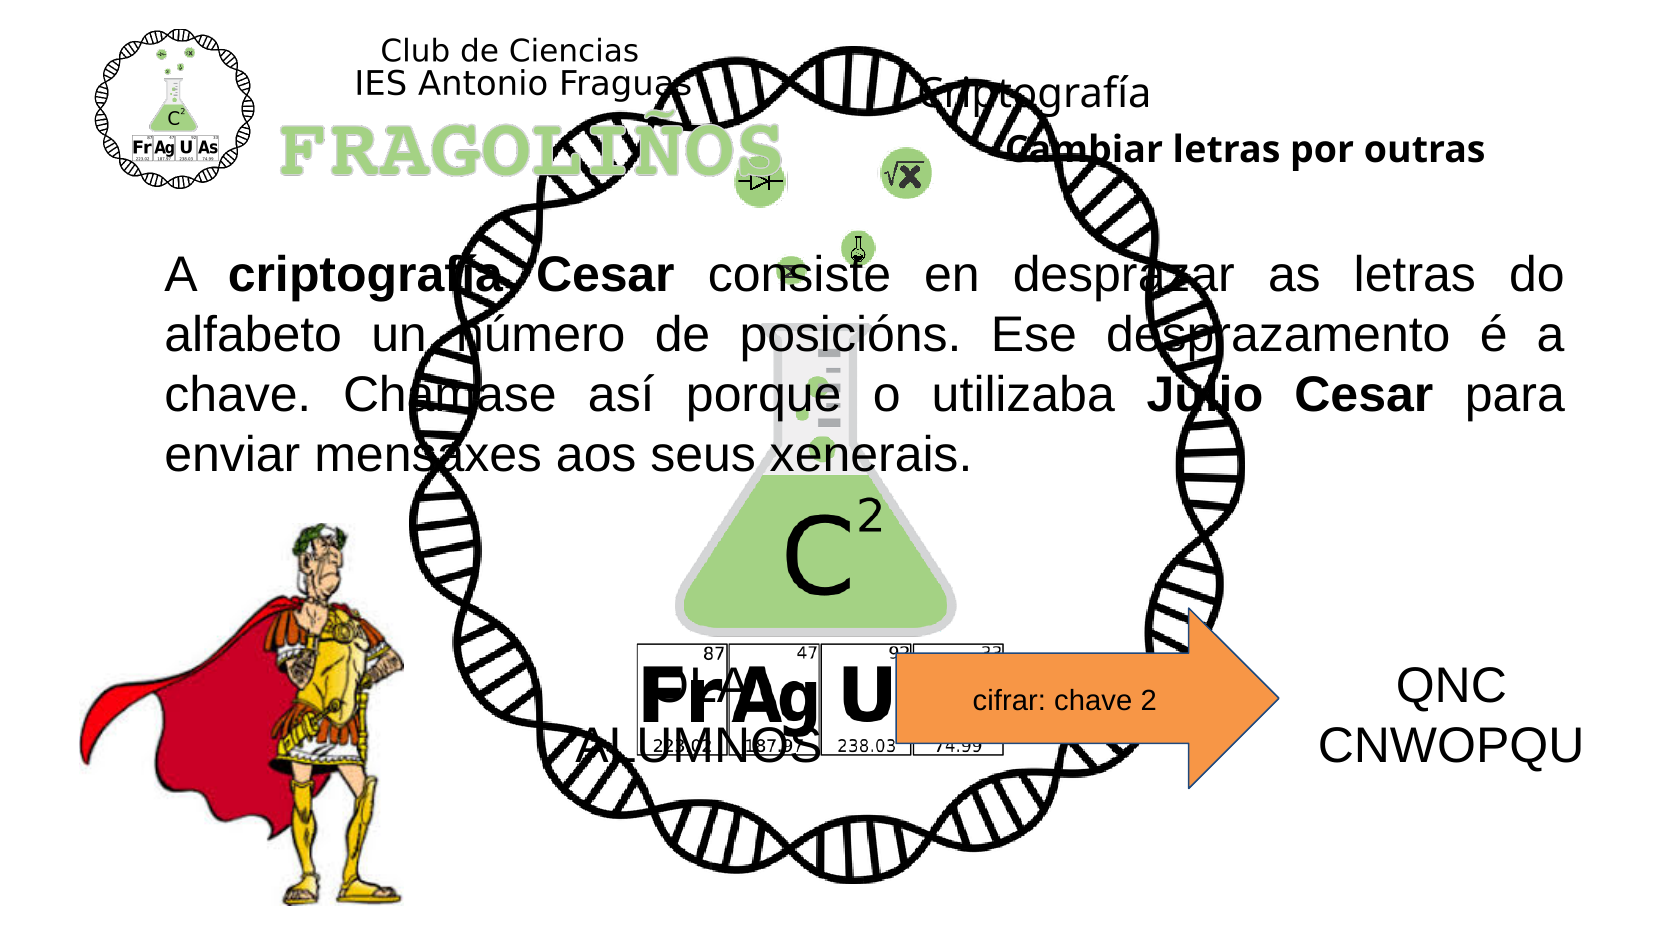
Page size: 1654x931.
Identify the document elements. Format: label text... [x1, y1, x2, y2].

picture [409, 378, 1245, 884]
picture [79, 523, 404, 906]
text_box A criptografía Cesar consiste en desprazar as letras do alfabeto un número de posicións. Ese desprazamento é a chave. Chámase así porque o utilizaba Julio Cesar para enviar mensaxes aos seus xenerais. [149, 226, 1580, 378]
text_box cifrar: chave 2 [896, 608, 1279, 789]
picture [82, 29, 1245, 226]
picture [409, 387, 425, 399]
text_box QNC CNWOPQU [1300, 637, 1603, 725]
text_box OLA ALUMNOS [547, 637, 850, 717]
picture [413, 398, 425, 408]
picture [1067, 388, 1080, 408]
picture [1241, 389, 1245, 406]
text_box Cambiar letras por outras [902, 118, 1589, 178]
text_box Criptografía [902, 58, 1589, 118]
